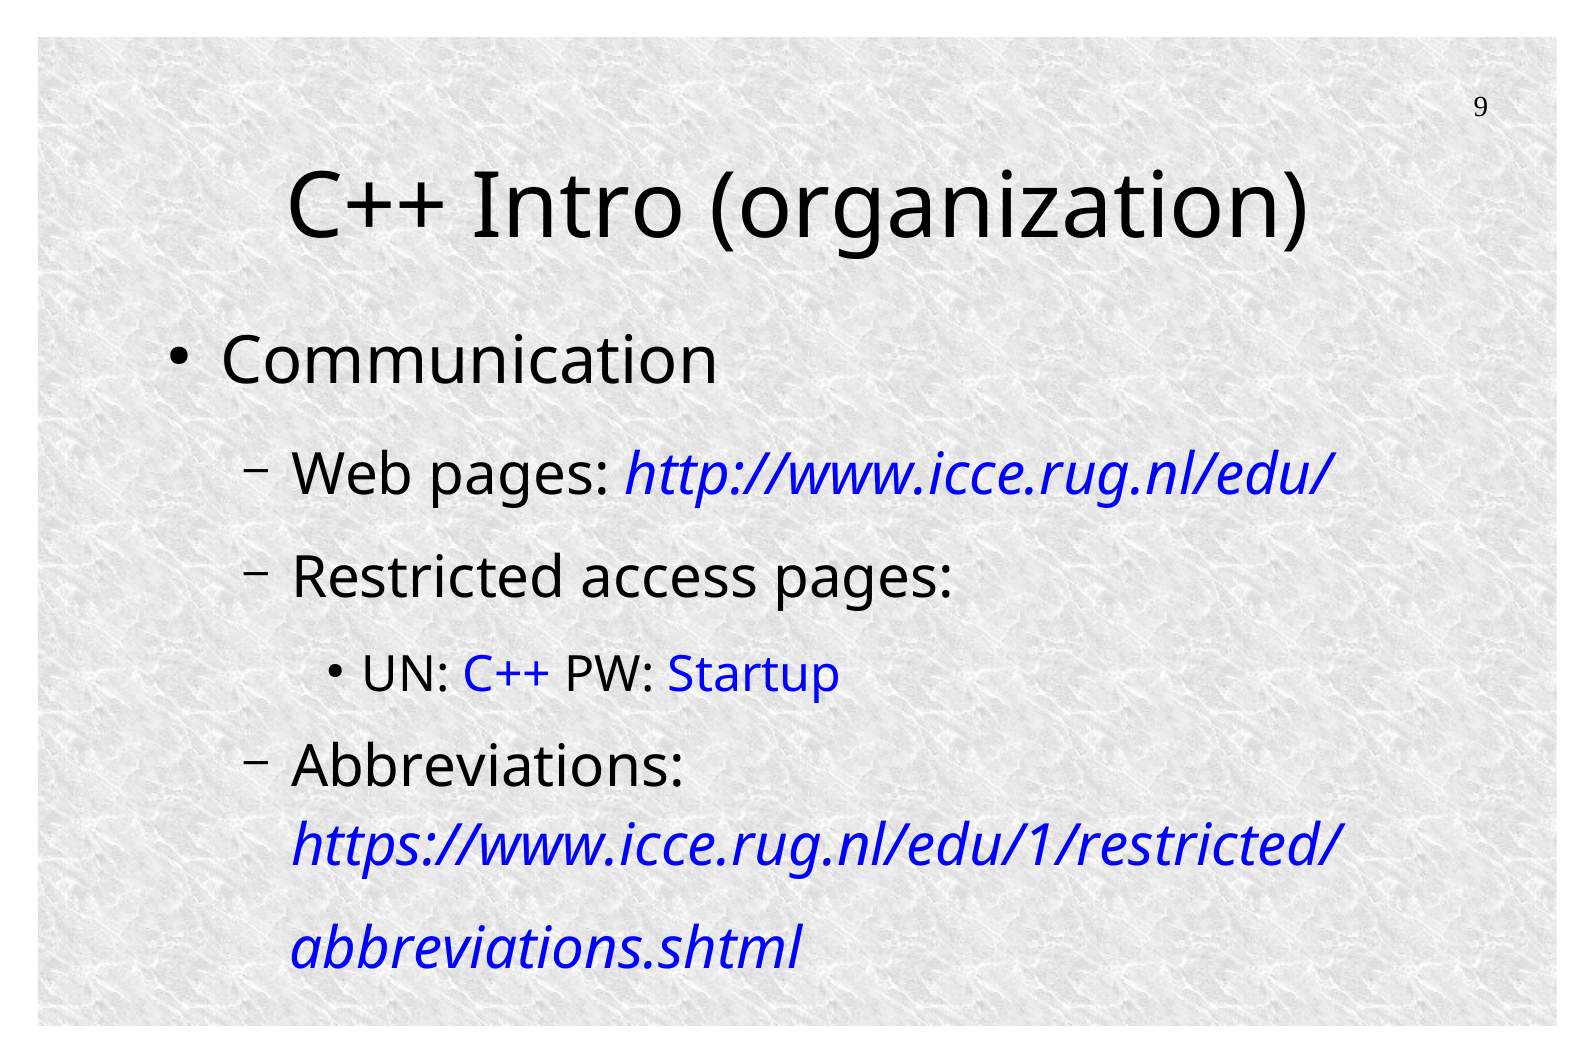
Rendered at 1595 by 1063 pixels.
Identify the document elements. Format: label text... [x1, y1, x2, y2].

title C++ Intro (organization) [149, 119, 1447, 285]
picture [37, 37, 1557, 1026]
list Communication Web pages: http://www.icce.rug.nl/edu/ Restricted access pages: UN: C++ PW: Startup Abbreviations: https://www.icce.rug.nl/edu/1/restricted/ abbreviations.shtml [149, 312, 1506, 967]
